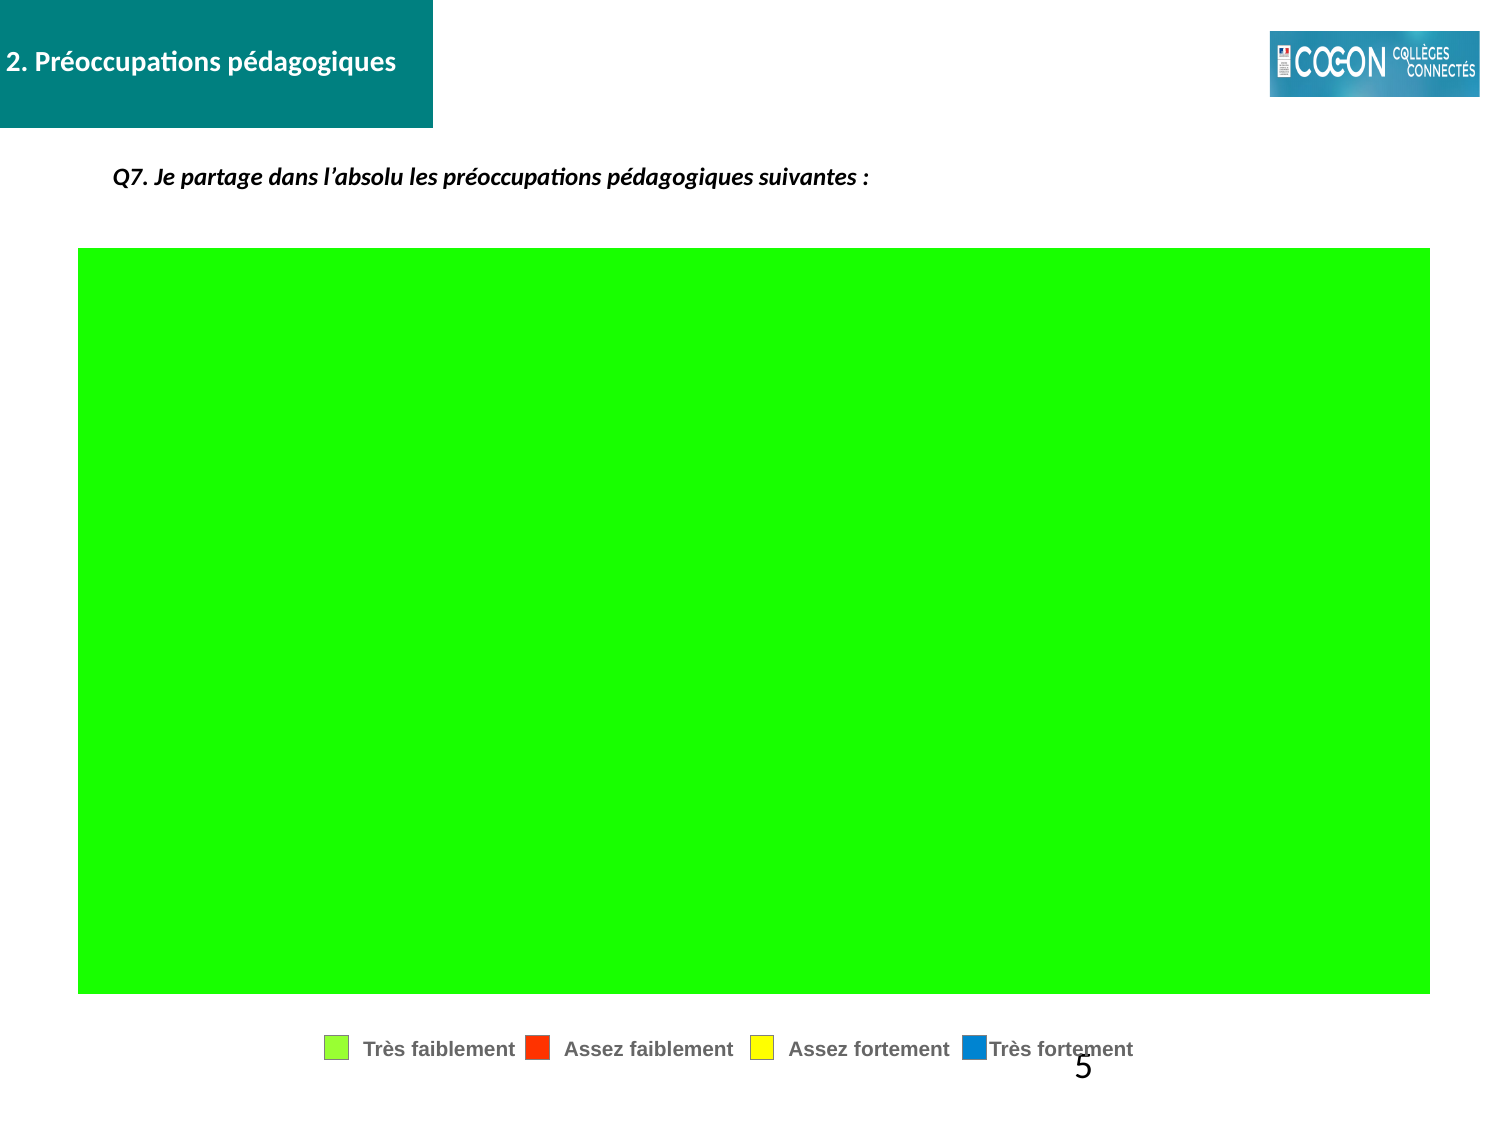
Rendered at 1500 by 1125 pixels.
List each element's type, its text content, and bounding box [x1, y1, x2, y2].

text_box <numéro> [1059, 1042, 1397, 1103]
text_box Très fortement [974, 1030, 1317, 1069]
picture [78, 248, 1430, 994]
picture [1269, 31, 1480, 97]
text_box Q7. Je partage dans l’absolu les préoccupations pédagogiques suivantes : [112, 166, 1407, 206]
text_box 2. Préoccupations pédagogiques [0, 0, 433, 128]
text_box Assez faiblement [549, 1030, 773, 1069]
text_box Assez fortement [773, 1030, 974, 1069]
text_box Très faiblement [348, 1030, 691, 1087]
text_box [324, 1035, 348, 1060]
